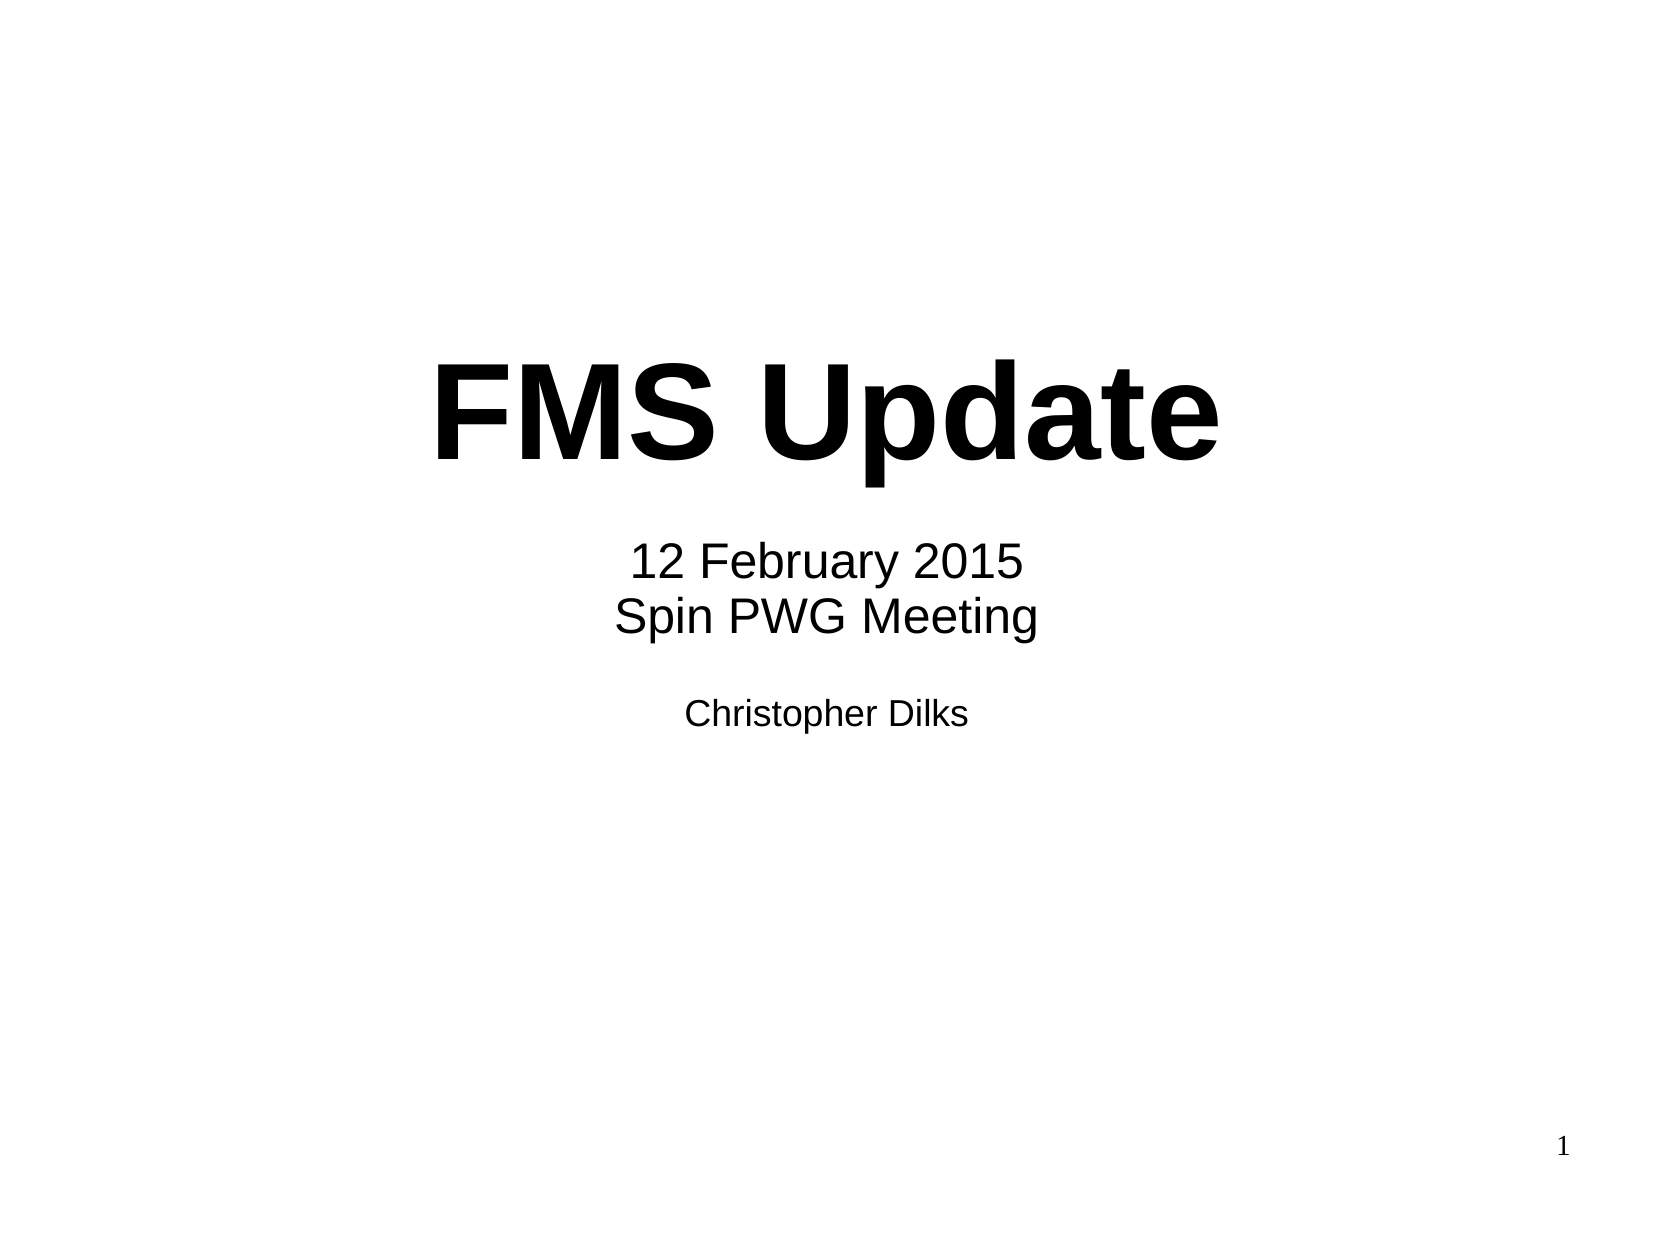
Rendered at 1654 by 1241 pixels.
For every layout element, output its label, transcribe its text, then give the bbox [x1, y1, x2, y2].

text_box 12 February 2015 Spin PWG Meeting [599, 525, 1055, 653]
text_box FMS Update [414, 327, 1239, 497]
text_box Christopher Dilks [669, 684, 984, 742]
